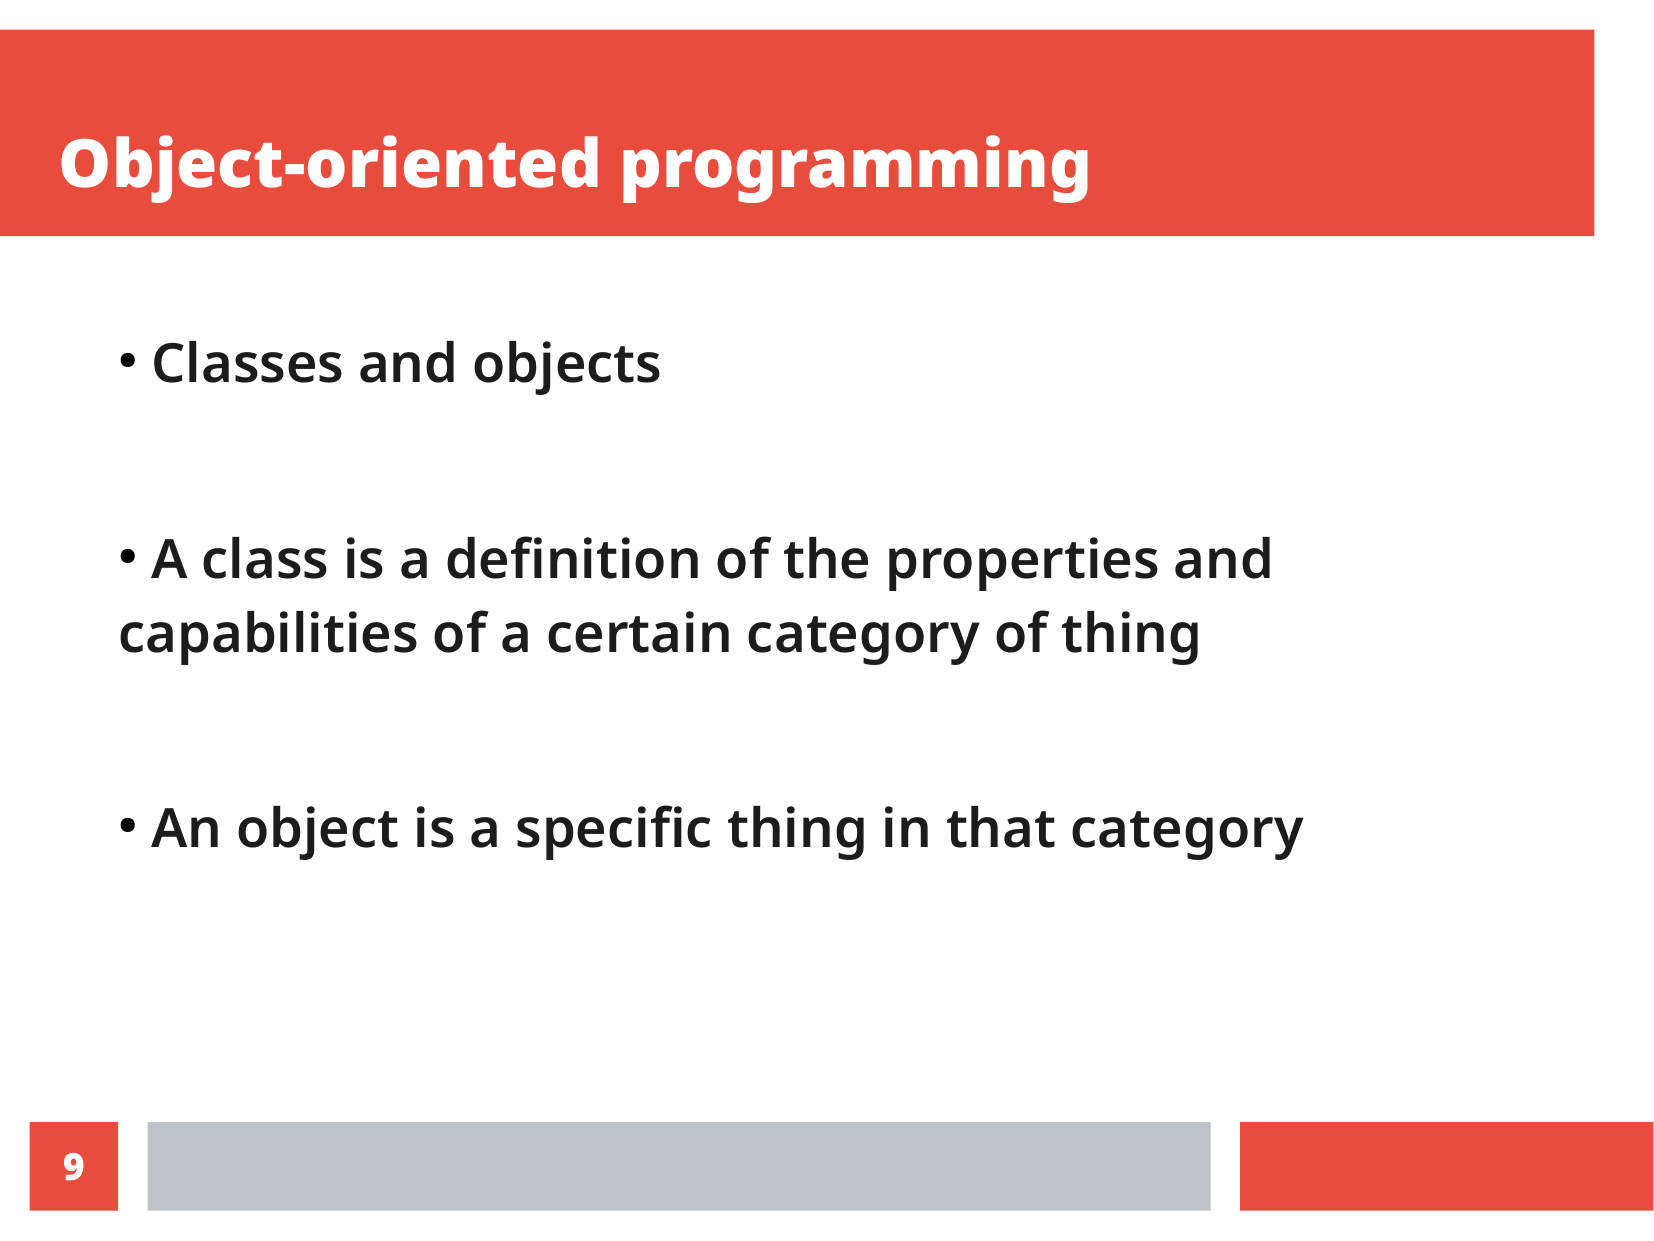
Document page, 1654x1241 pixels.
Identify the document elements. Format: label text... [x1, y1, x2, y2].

title Object-oriented programming [59, 59, 1595, 207]
list Classes and objects A class is a definition of the properties and capabilities of a certain category of thing An object is a specific thing in that category [59, 324, 1565, 1093]
